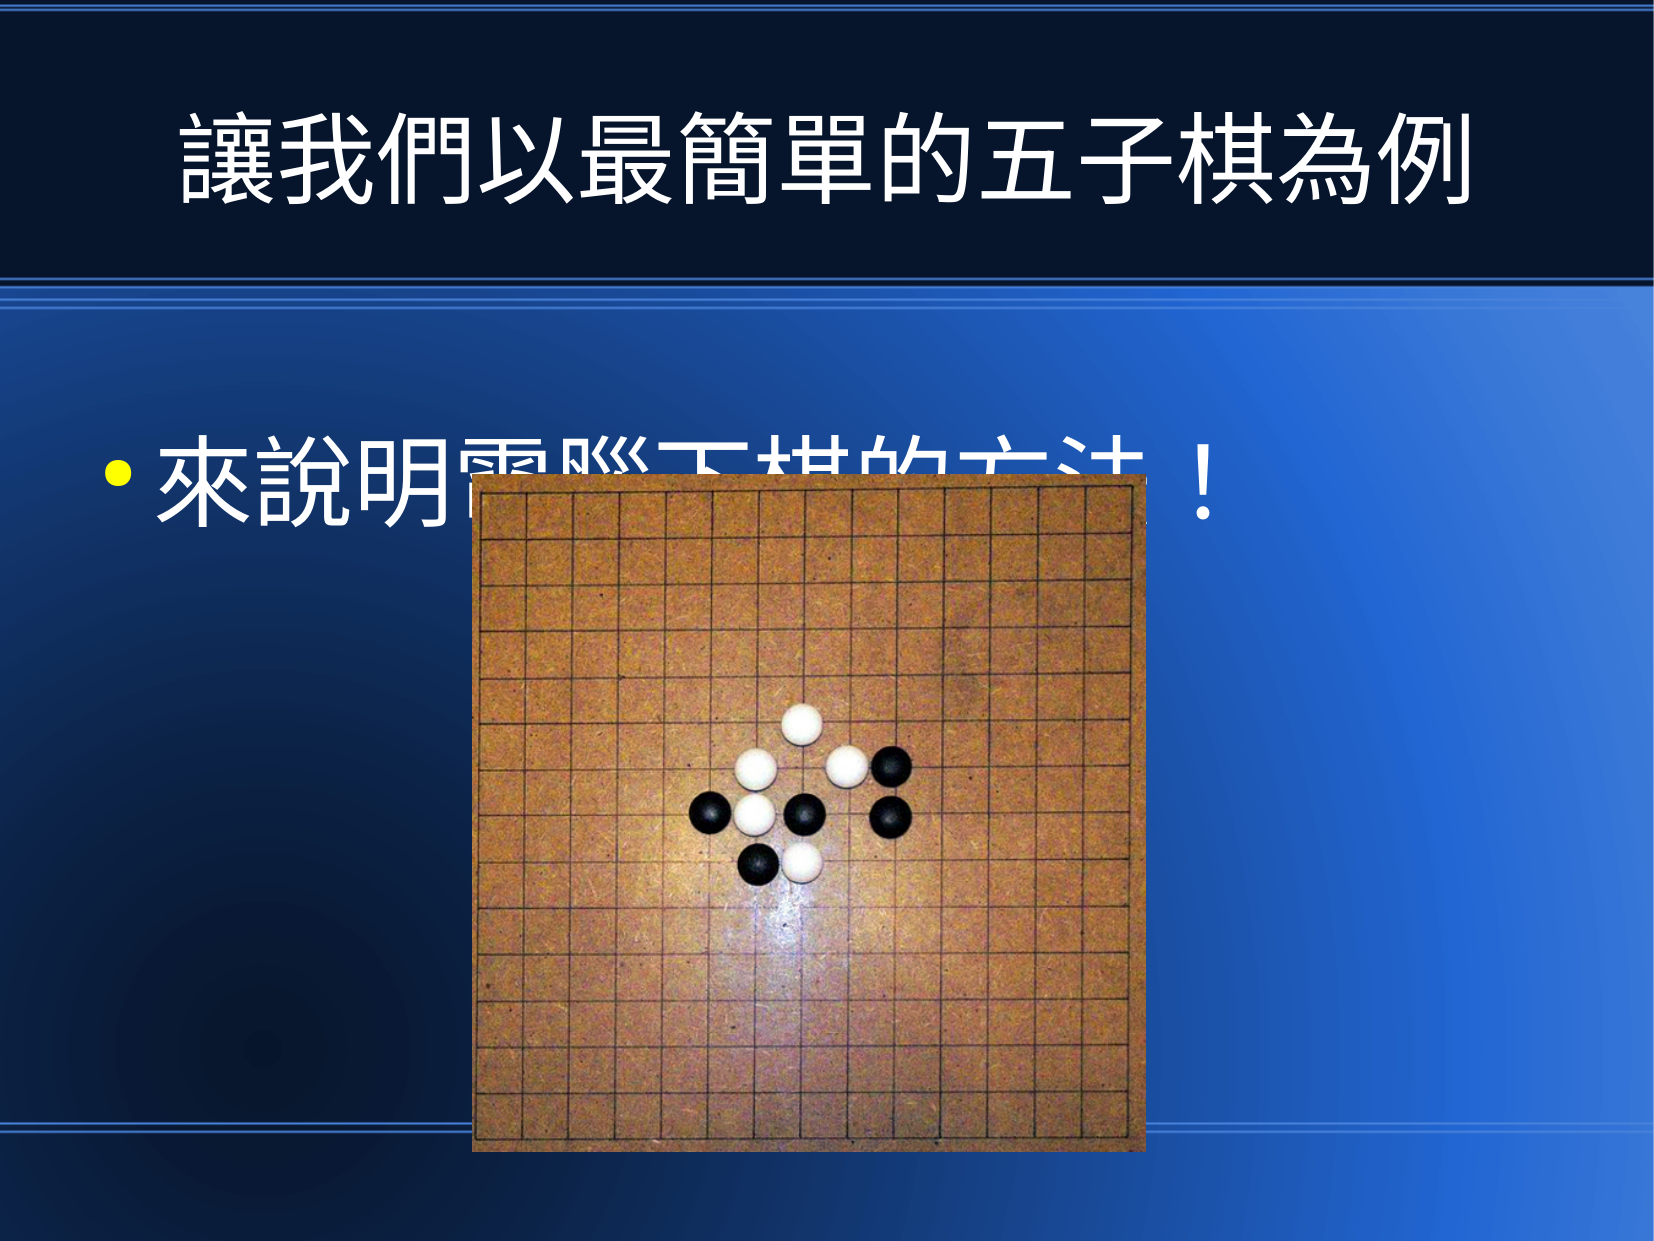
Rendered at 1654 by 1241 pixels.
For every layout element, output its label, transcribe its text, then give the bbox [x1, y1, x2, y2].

picture [0, 0, 1654, 1241]
picture [472, 474, 1146, 1152]
title 讓我們以最簡單的五子棋為例 [82, 49, 1571, 257]
list 來說明電腦下棋的方法！ [82, 331, 1571, 1241]
